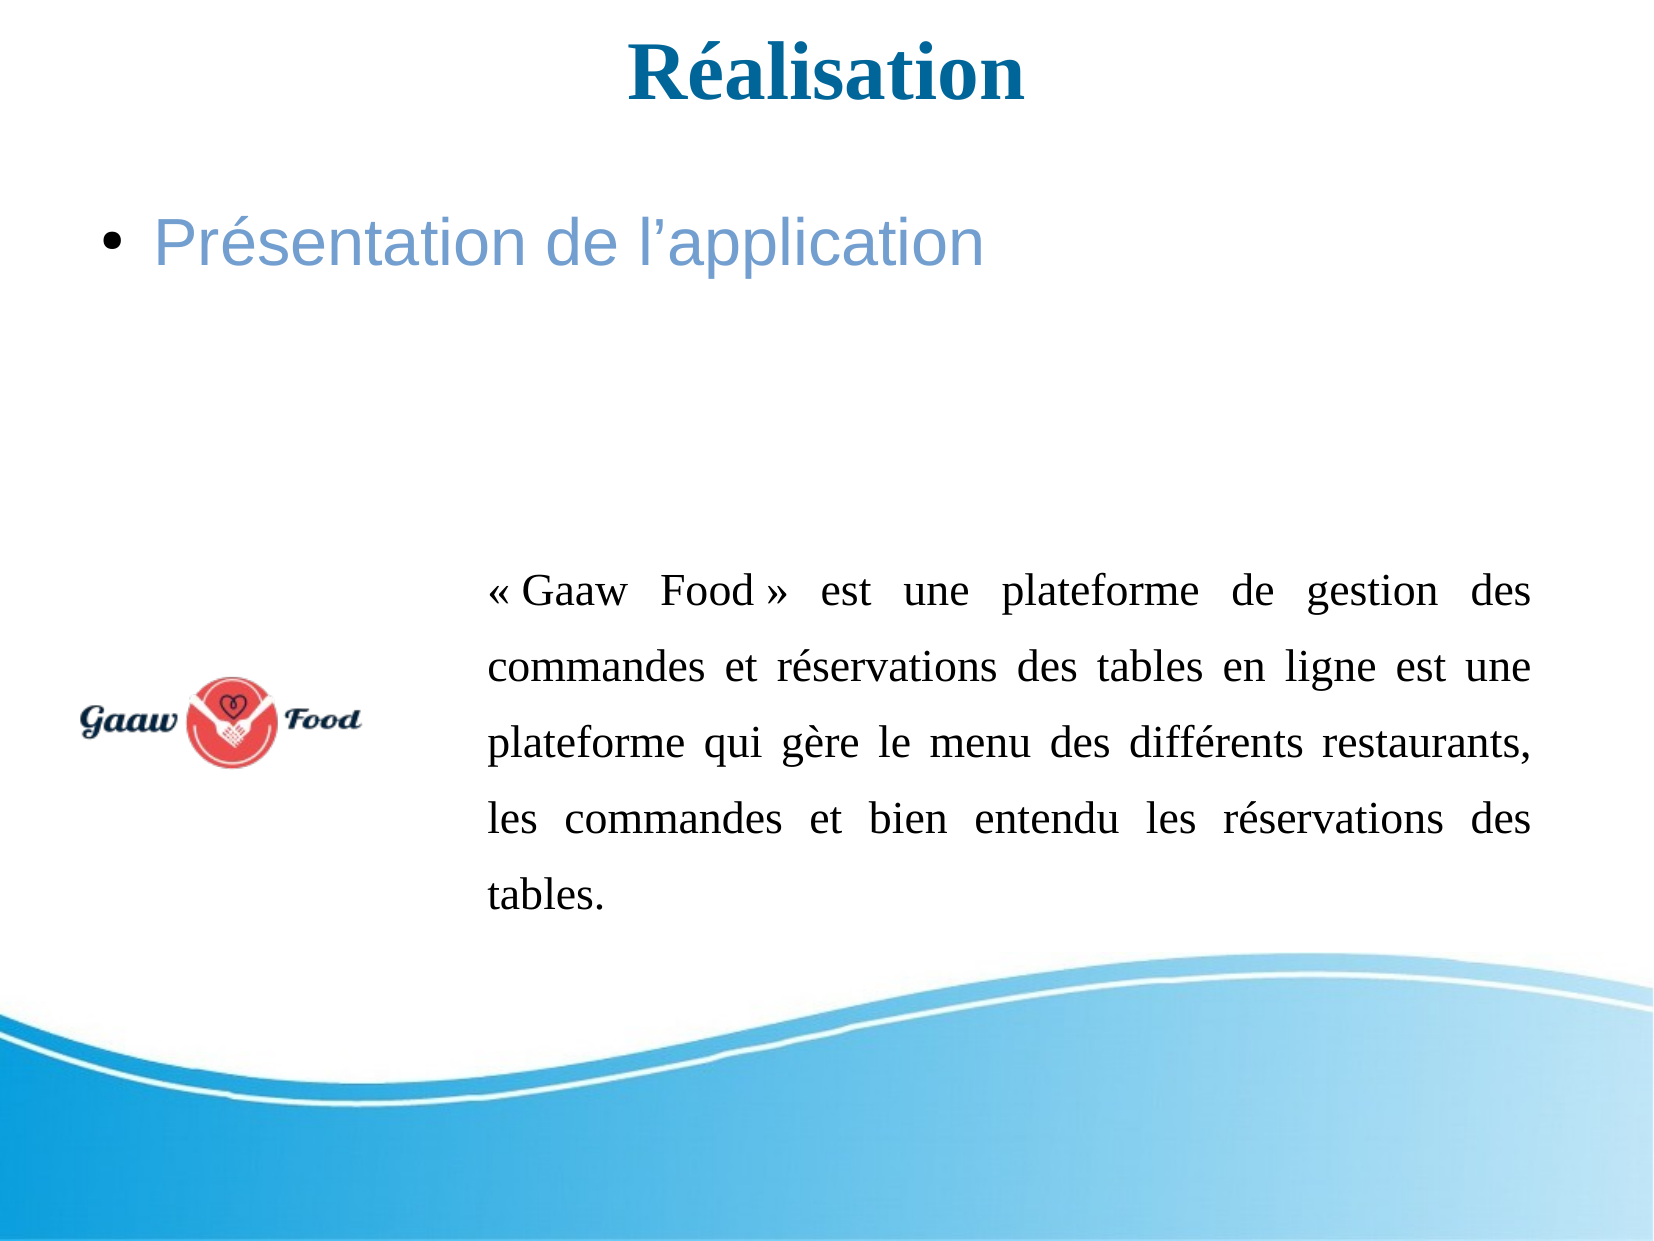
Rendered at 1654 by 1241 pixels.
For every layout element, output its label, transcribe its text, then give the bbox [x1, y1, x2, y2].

picture [0, 952, 1654, 1241]
title Réalisation [0, 0, 1654, 142]
picture [65, 566, 378, 880]
text_box « Gaaw Food » est une plateforme de gestion des commandes et réservations des tables en ligne est une plateforme qui gère le menu des différents restaurants, les commandes et bien entendu les réservations des tables. [472, 531, 1548, 927]
list Présentation de l’application [82, 204, 1571, 319]
